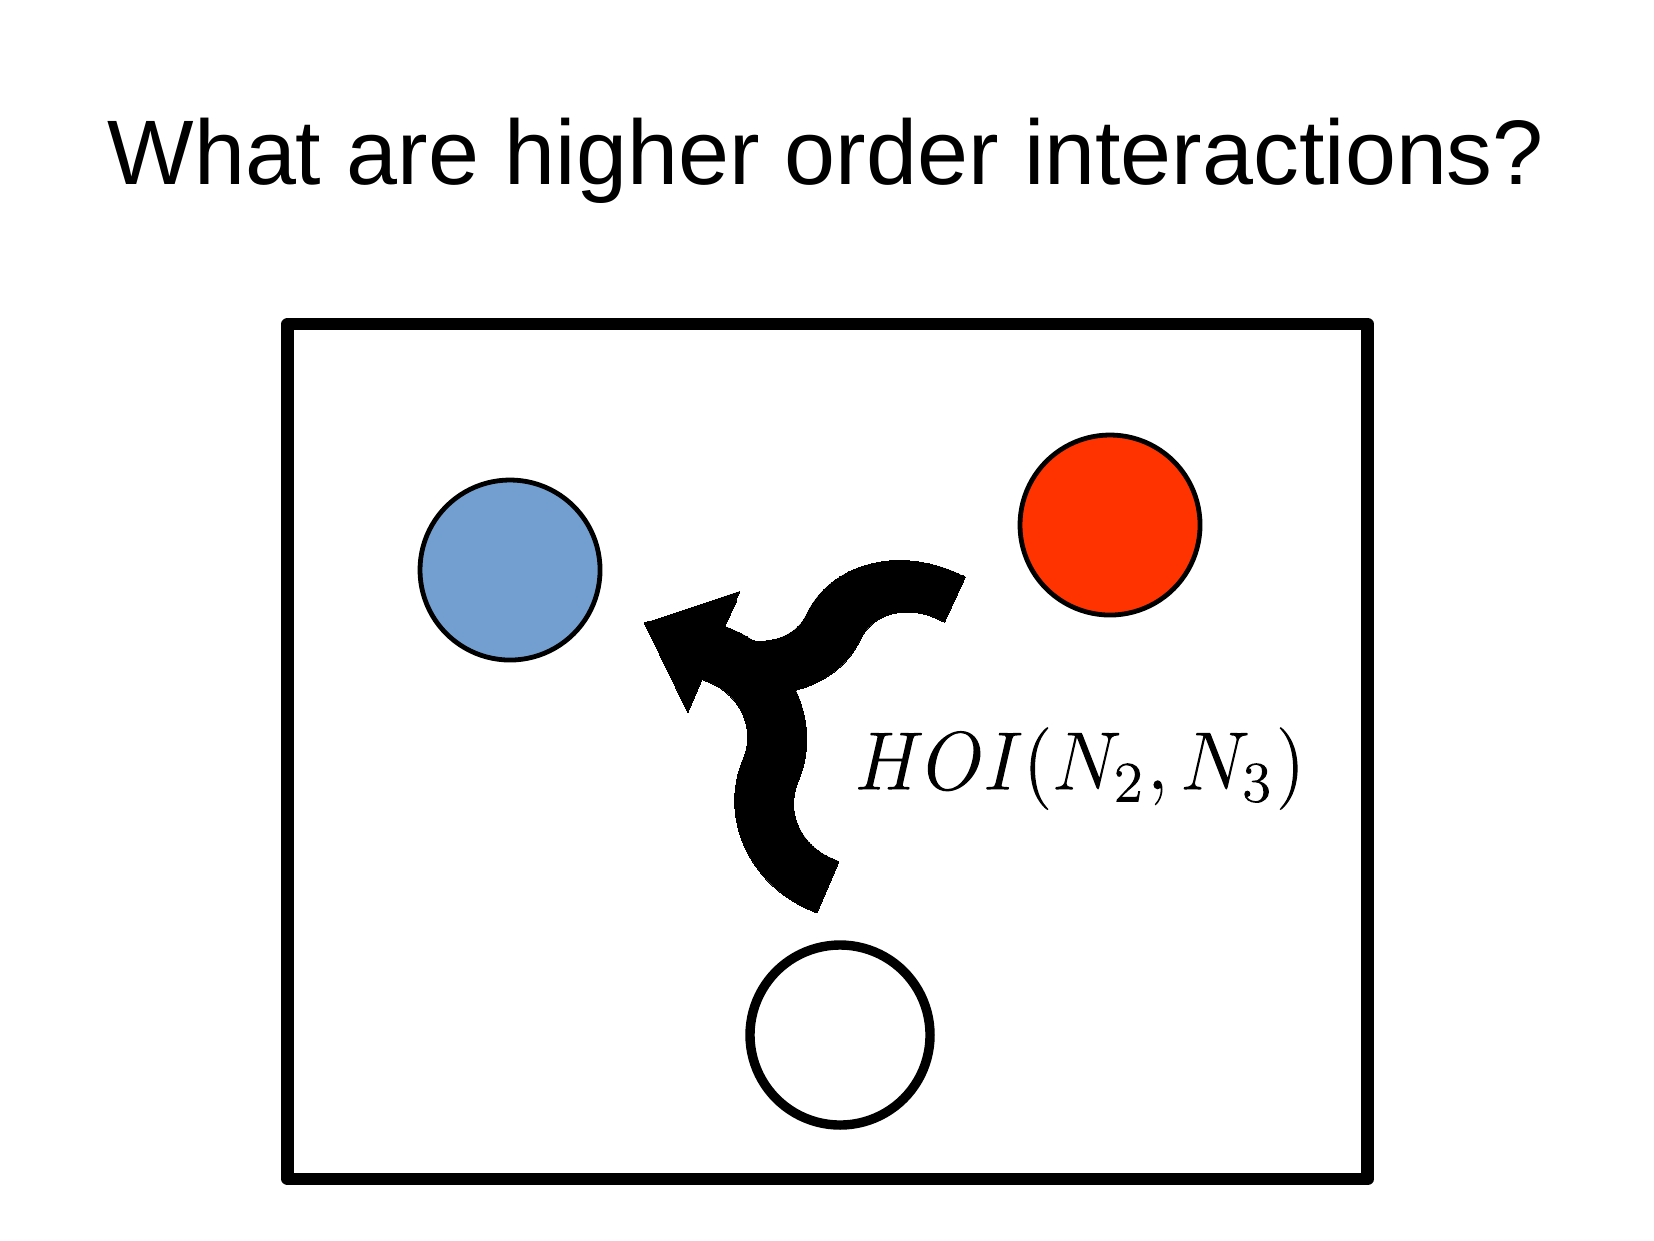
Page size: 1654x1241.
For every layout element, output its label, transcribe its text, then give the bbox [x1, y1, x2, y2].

text_box [855, 727, 1306, 811]
text_box [750, 945, 931, 1126]
text_box [644, 560, 966, 913]
title What are higher order interactions? [82, 49, 1571, 257]
text_box [1020, 435, 1201, 616]
text_box [420, 480, 601, 661]
